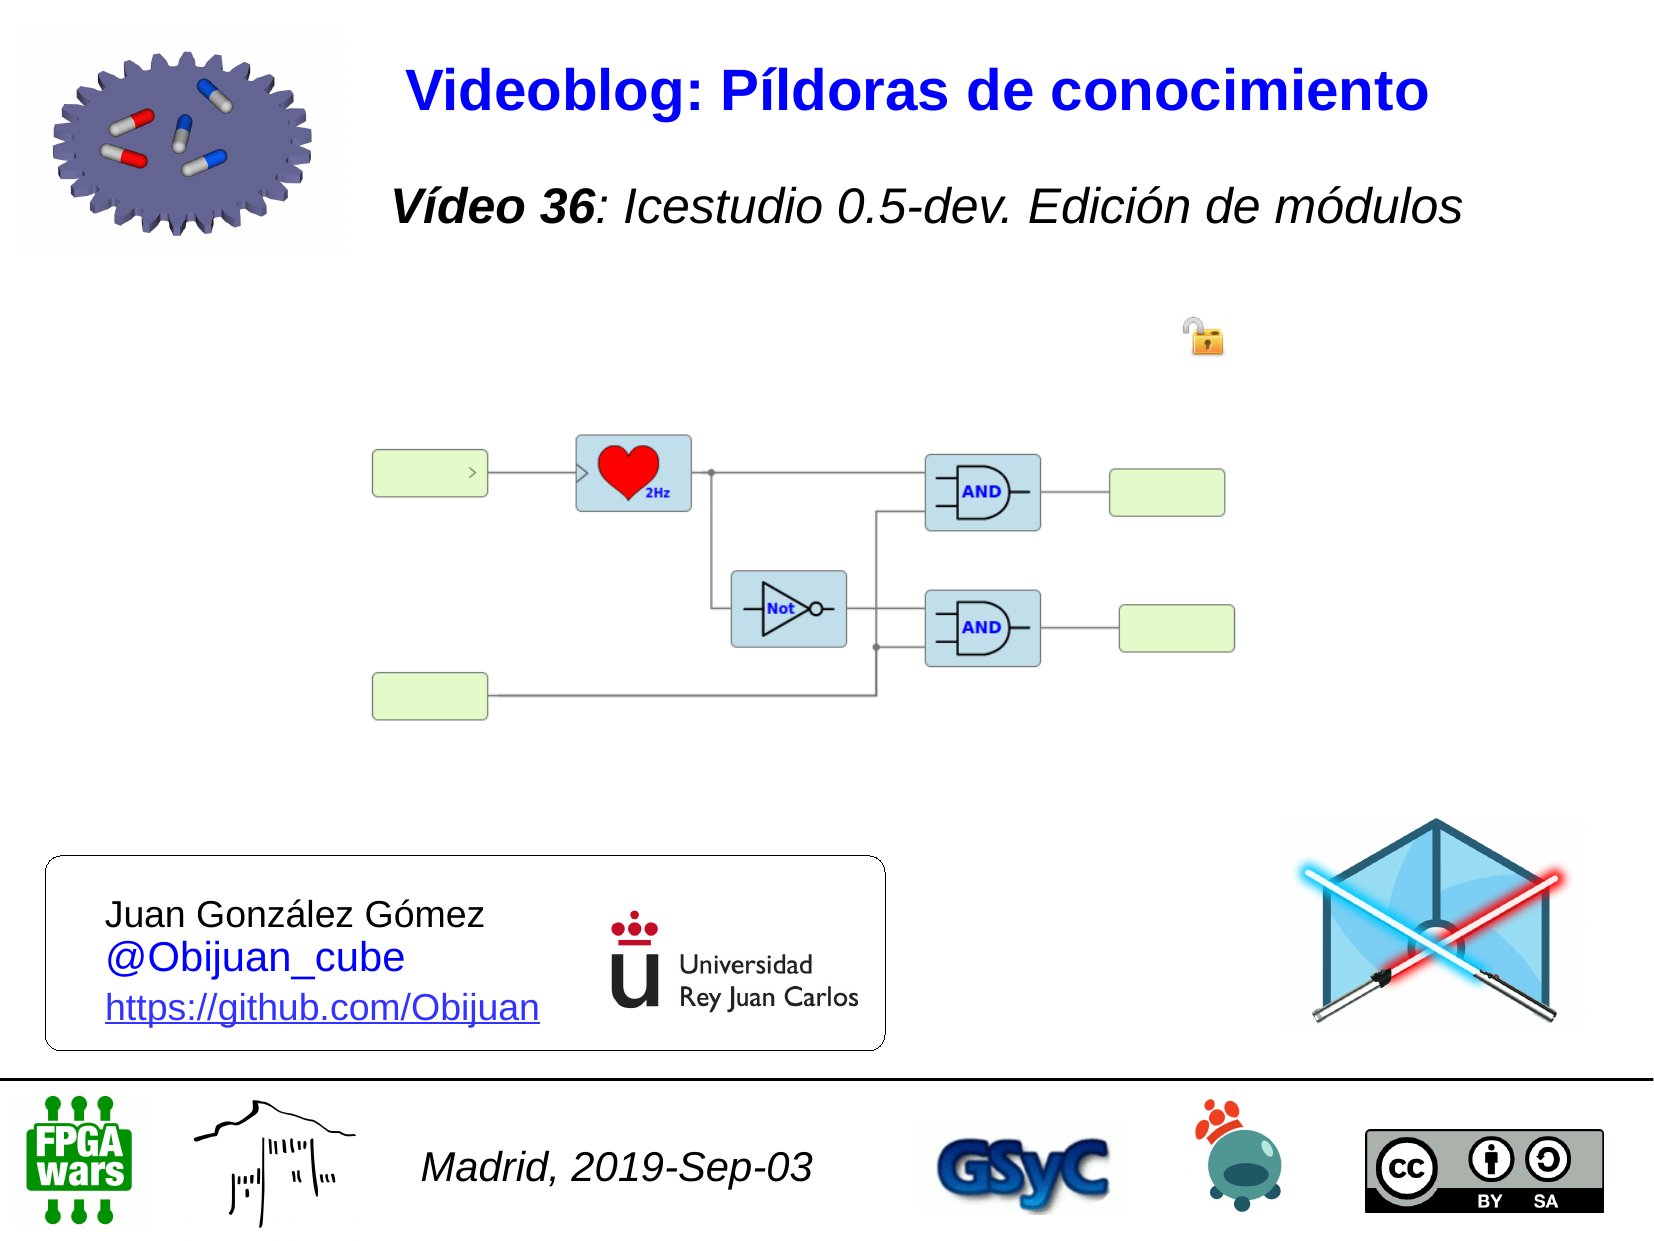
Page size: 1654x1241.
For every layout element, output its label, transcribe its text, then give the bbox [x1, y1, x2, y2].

text_box [45, 855, 886, 1051]
picture [1365, 1120, 1604, 1221]
text_box @Obijuan_cube [90, 926, 451, 1002]
picture [1180, 1099, 1306, 1215]
text_box Madrid, 2019-Sep-03 [376, 1120, 857, 1214]
picture [15, 28, 1291, 781]
picture [919, 1120, 1126, 1215]
picture [15, 1095, 150, 1230]
picture [180, 1089, 376, 1241]
title Videoblog: Píldoras de conocimiento [405, 15, 1456, 150]
text_box https://github.com/Obijuan [90, 978, 556, 1036]
picture [595, 900, 871, 1021]
picture [1277, 809, 1591, 1036]
text_box Juan González Gómez [90, 885, 601, 946]
text_box Vídeo 36: Icestudio 0.5-dev. Edición de módulos [390, 150, 1516, 262]
